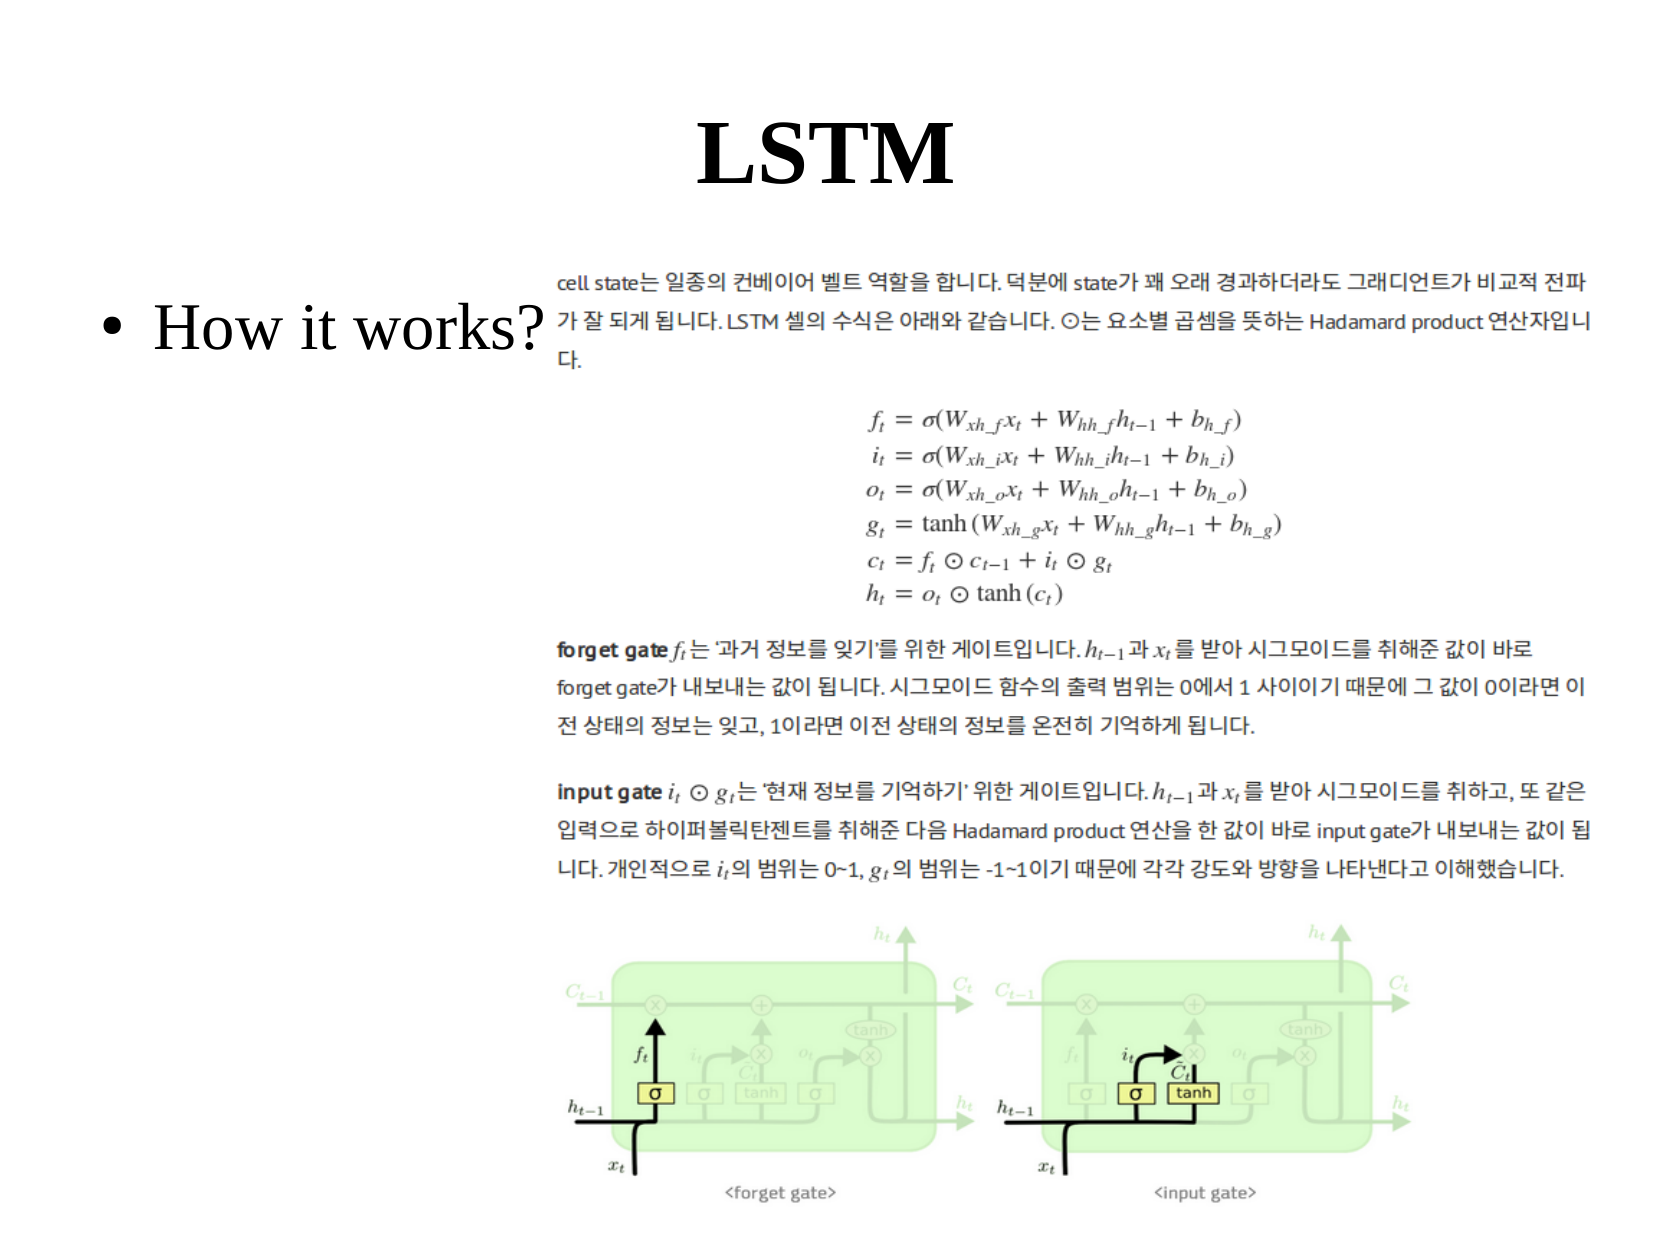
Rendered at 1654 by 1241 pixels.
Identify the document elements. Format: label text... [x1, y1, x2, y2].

picture [528, 236, 1654, 1229]
title LSTM [82, 49, 1571, 257]
list How it works? [82, 290, 1571, 1010]
